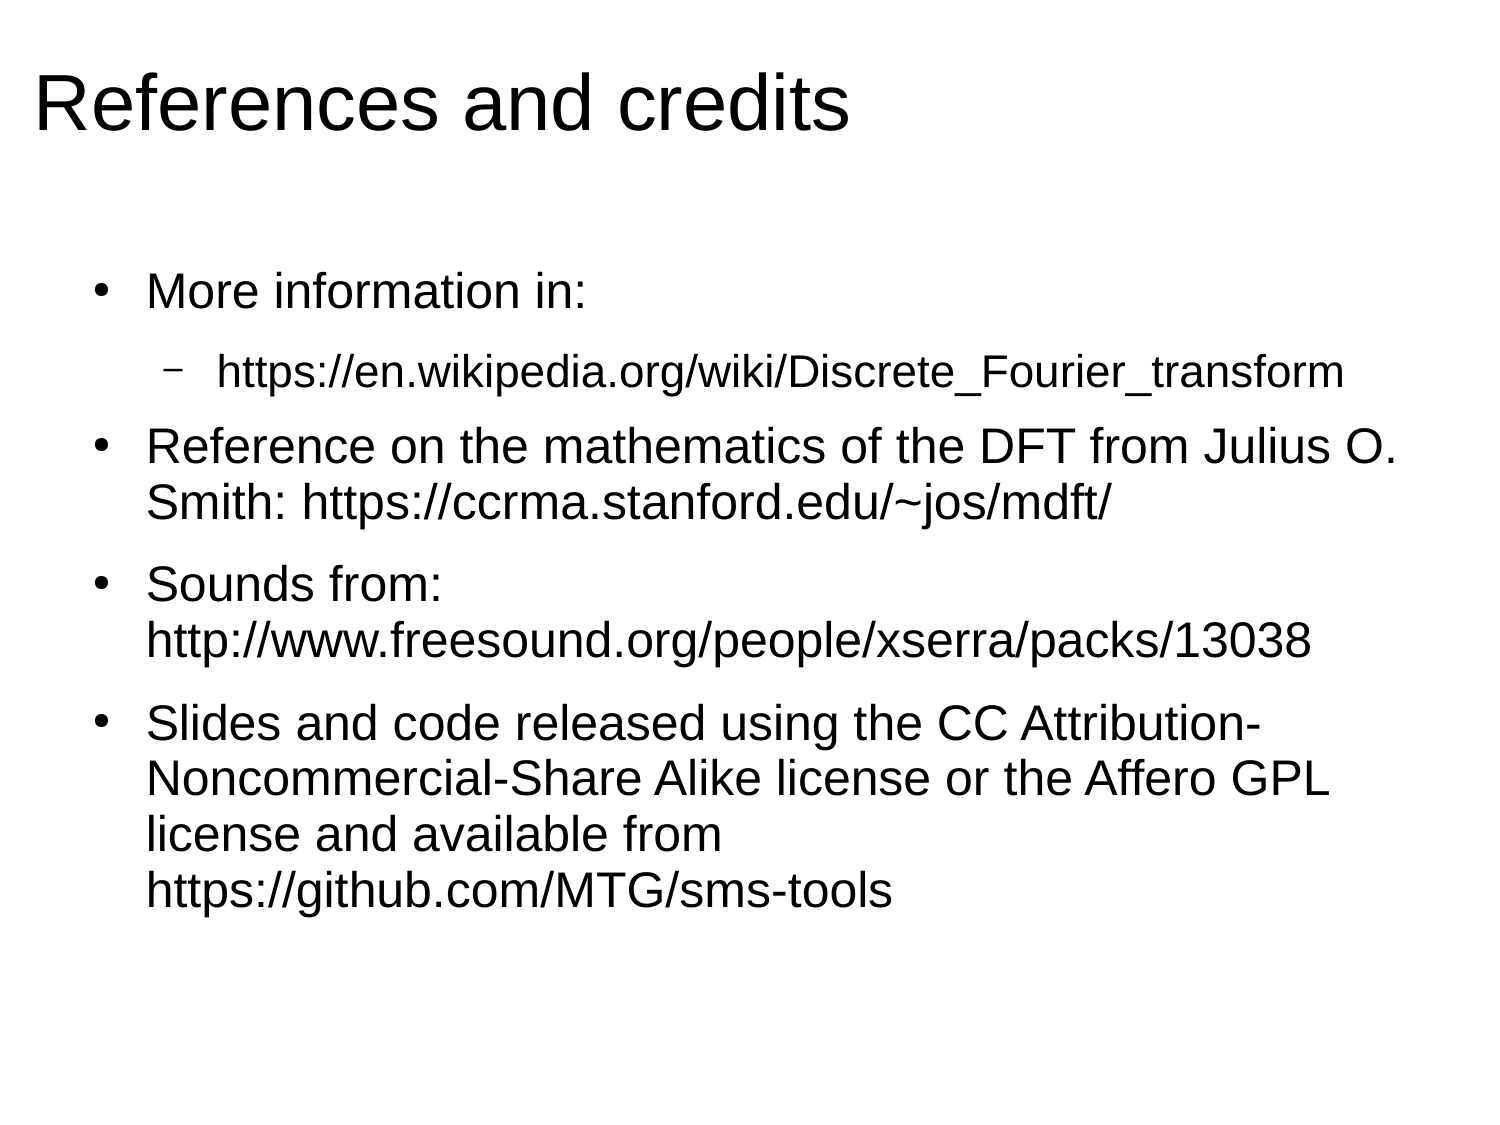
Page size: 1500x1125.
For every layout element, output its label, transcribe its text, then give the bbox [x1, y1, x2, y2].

list More information in: https://en.wikipedia.org/wiki/Discrete_Fourier_transform Reference on the mathematics of the DFT from Julius O. Smith: https://ccrma.stanford.edu/~jos/mdft/ Sounds from: http://www.freesound.org/people/xserra/packs/13038 Slides and code released using the CC Attribution-Noncommercial-Share Alike license or the Affero GPL license and available from https://github.com/MTG/sms-tools [75, 263, 1441, 916]
title References and credits [33, 9, 1384, 197]
